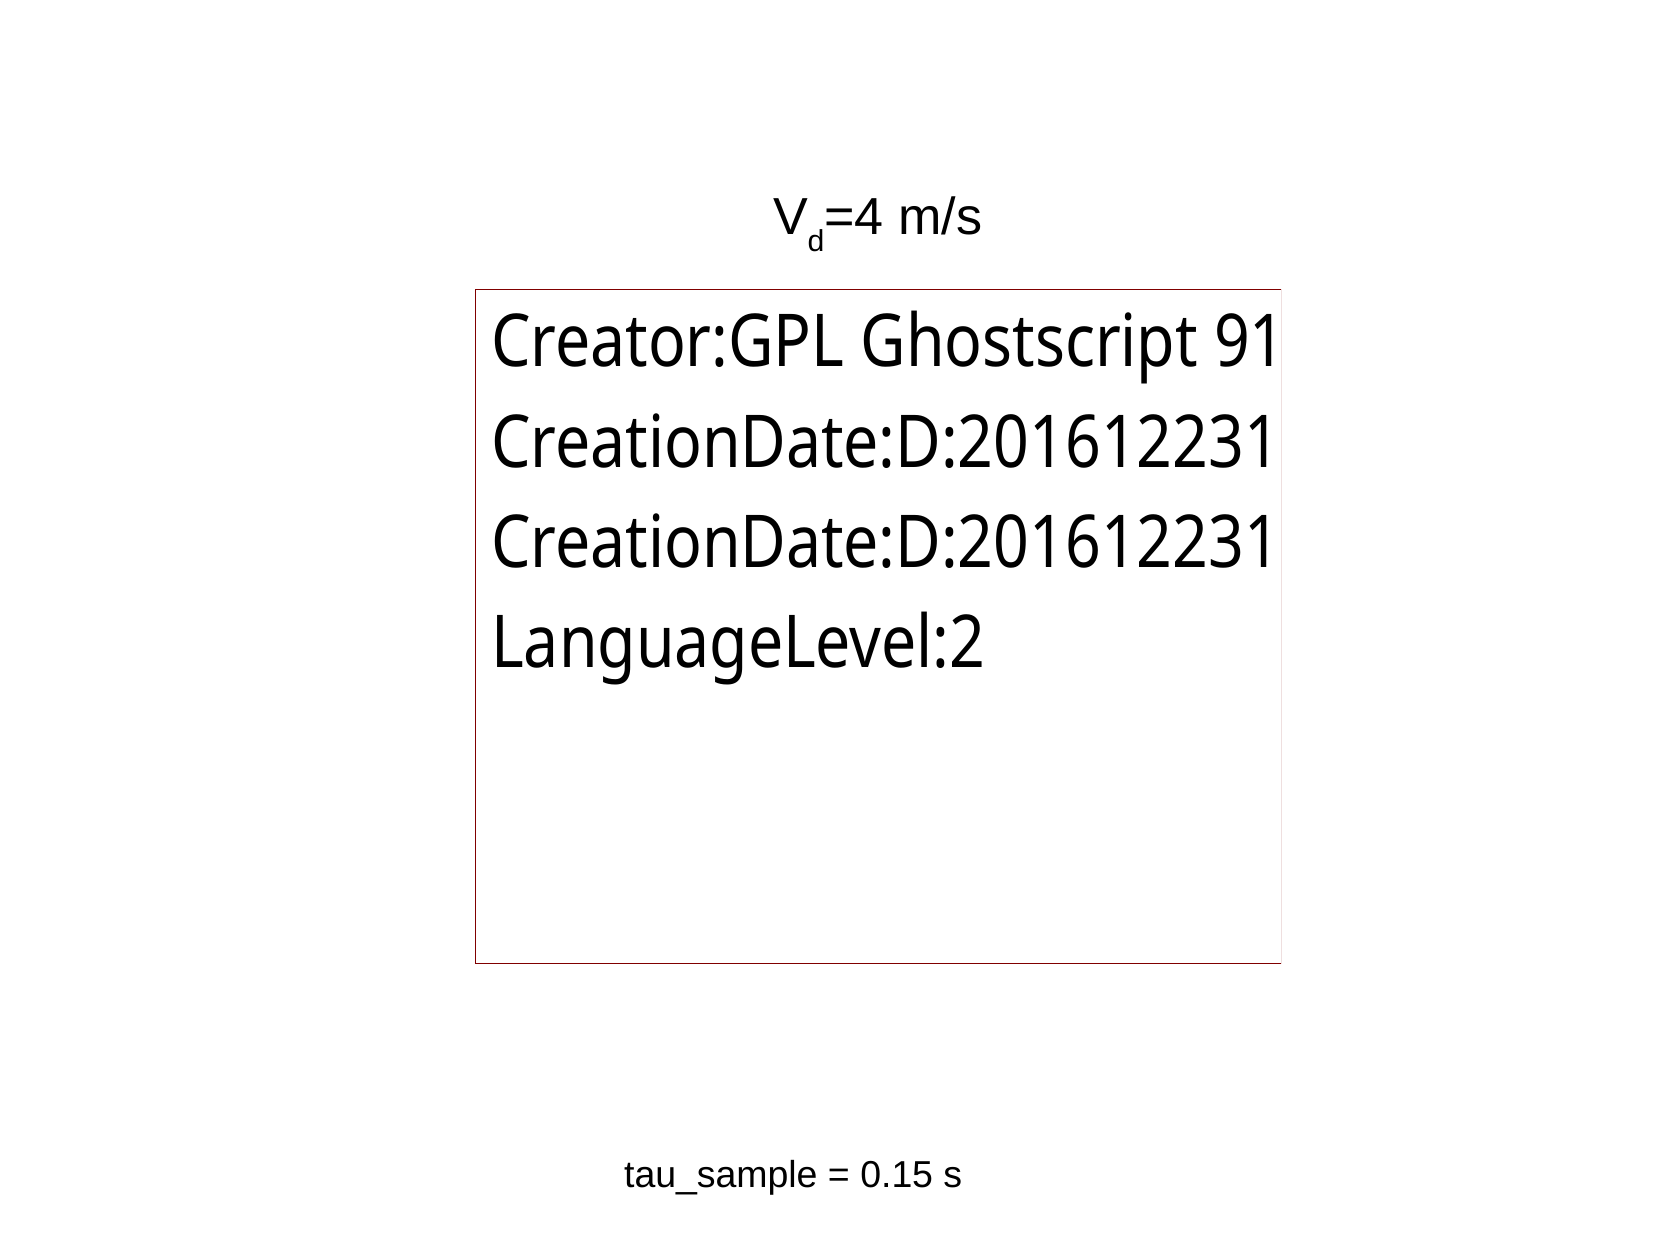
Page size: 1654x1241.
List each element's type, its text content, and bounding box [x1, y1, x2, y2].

picture [471, 285, 1282, 964]
text_box Vd=4 m/s [758, 180, 1006, 266]
text_box tau_sample = 0.15 s [609, 1146, 1015, 1204]
